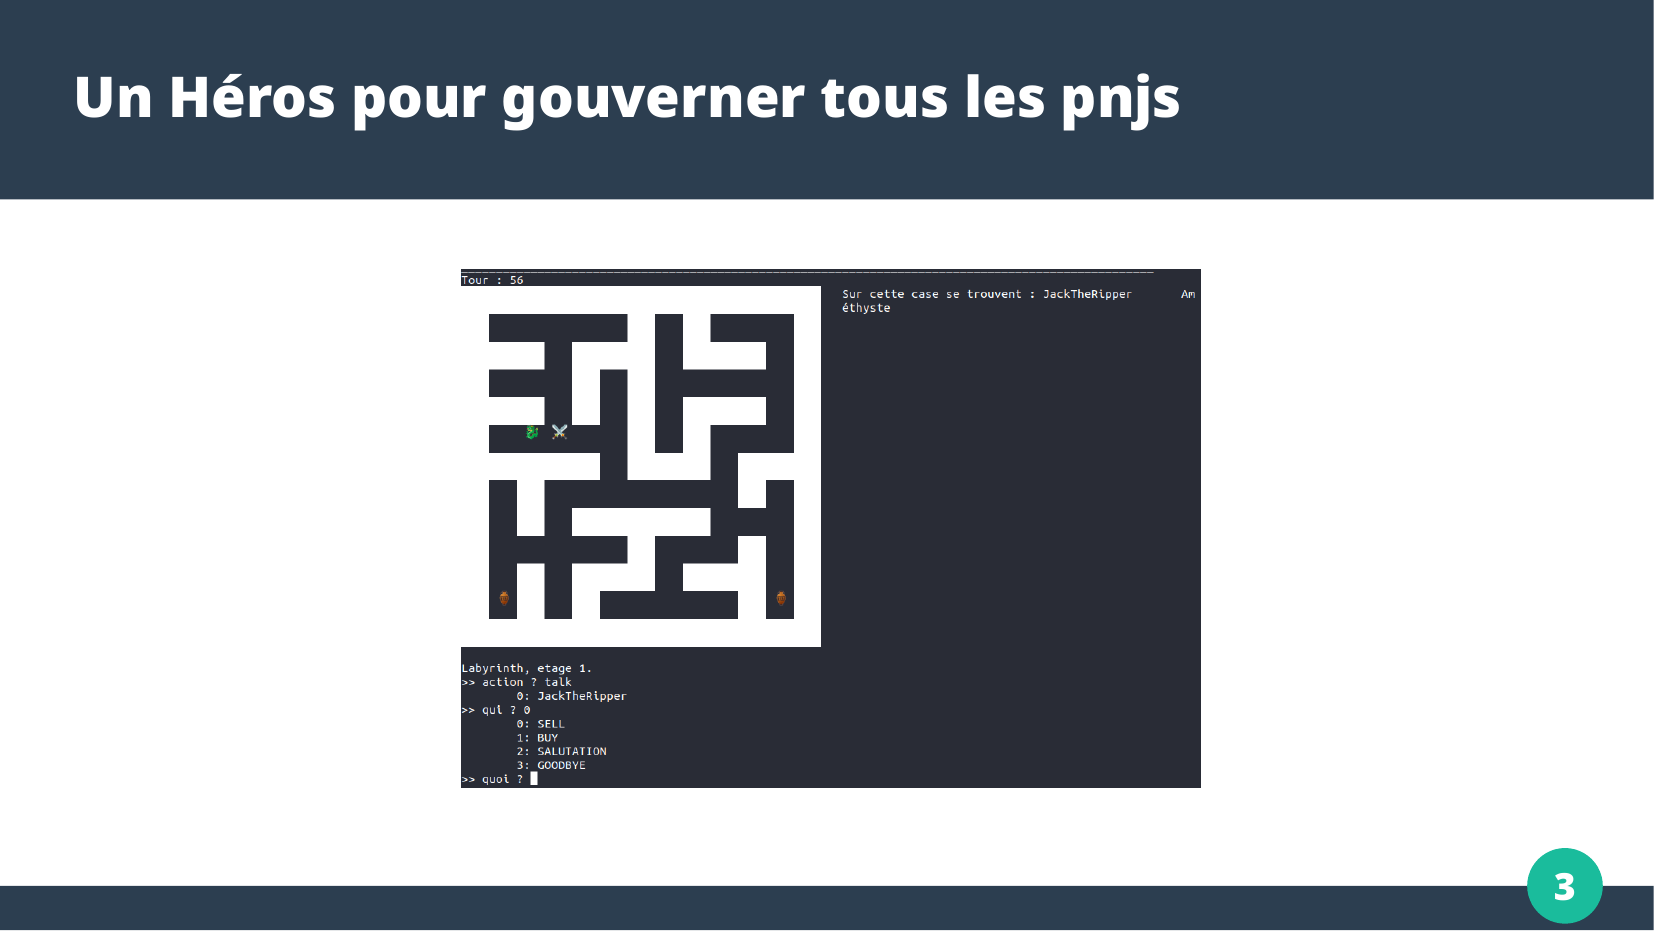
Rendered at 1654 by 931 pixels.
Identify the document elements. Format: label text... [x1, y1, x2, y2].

title Un Héros pour gouverner tous les pnjs [59, 37, 1595, 155]
picture [461, 269, 1201, 788]
